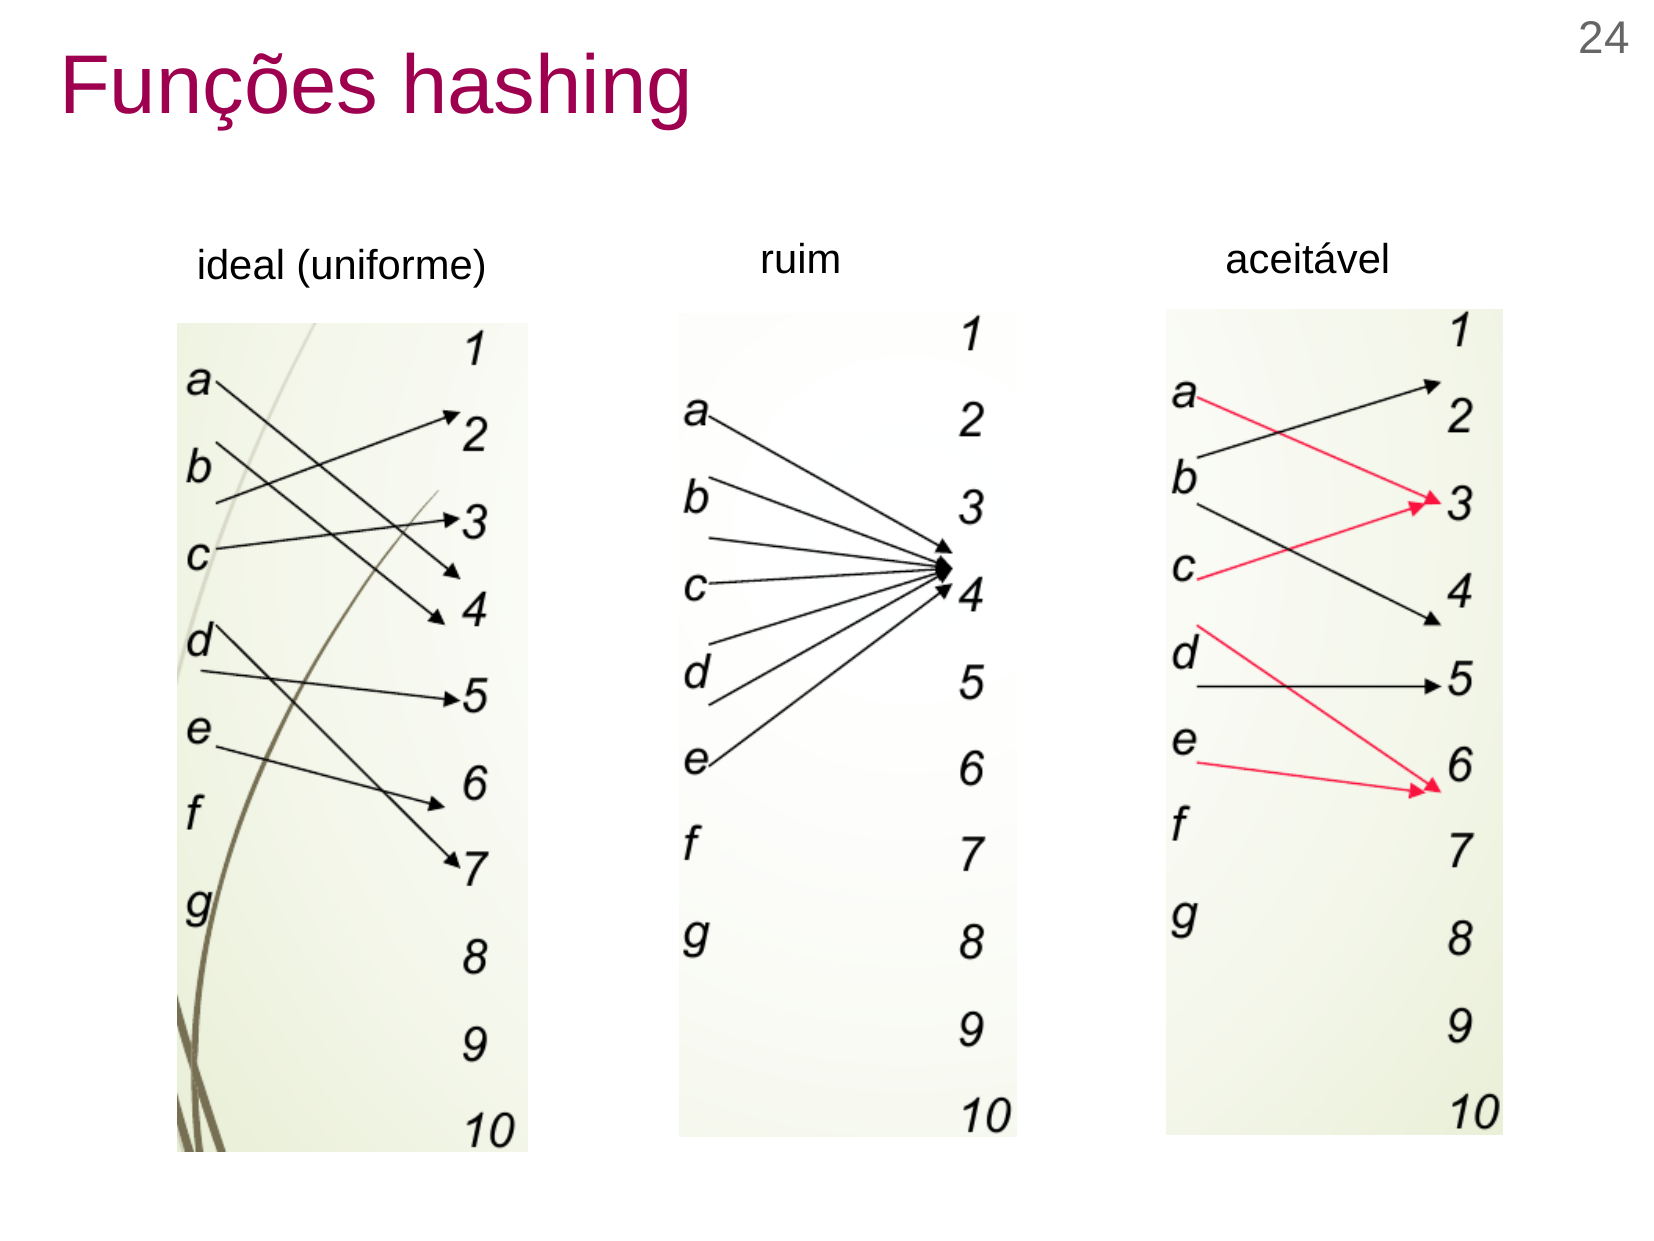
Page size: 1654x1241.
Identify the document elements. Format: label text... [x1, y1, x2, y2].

title Funções hashing [59, 29, 1595, 148]
text_box aceitável [1210, 221, 1462, 311]
picture [177, 323, 528, 1152]
text_box ruim [745, 221, 857, 290]
picture [1166, 309, 1503, 1135]
picture [679, 313, 1017, 1137]
text_box ideal (uniforme) [182, 227, 502, 296]
